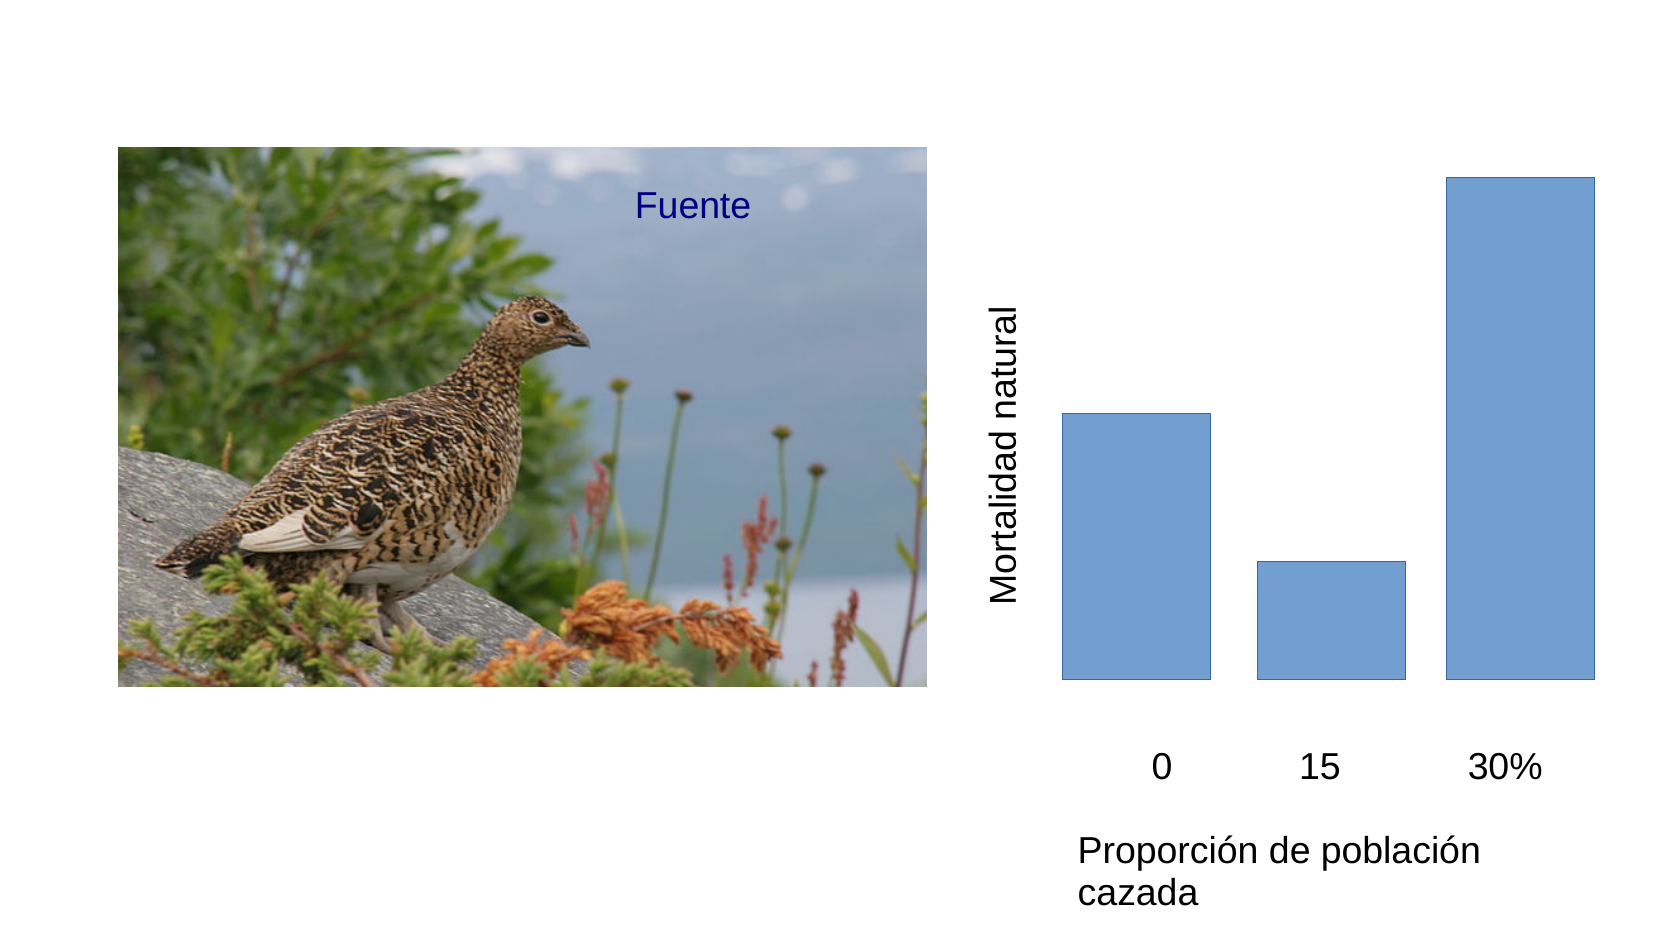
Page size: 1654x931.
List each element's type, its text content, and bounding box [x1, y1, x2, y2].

picture [118, 147, 927, 688]
text_box [1257, 561, 1406, 680]
text_box Fuente [620, 177, 886, 234]
text_box [1446, 177, 1595, 680]
text_box 0 15 30% Proporción de población cazada [1062, 738, 1595, 921]
text_box [1062, 413, 1211, 680]
text_box Mortalidad natural [974, 236, 1032, 621]
